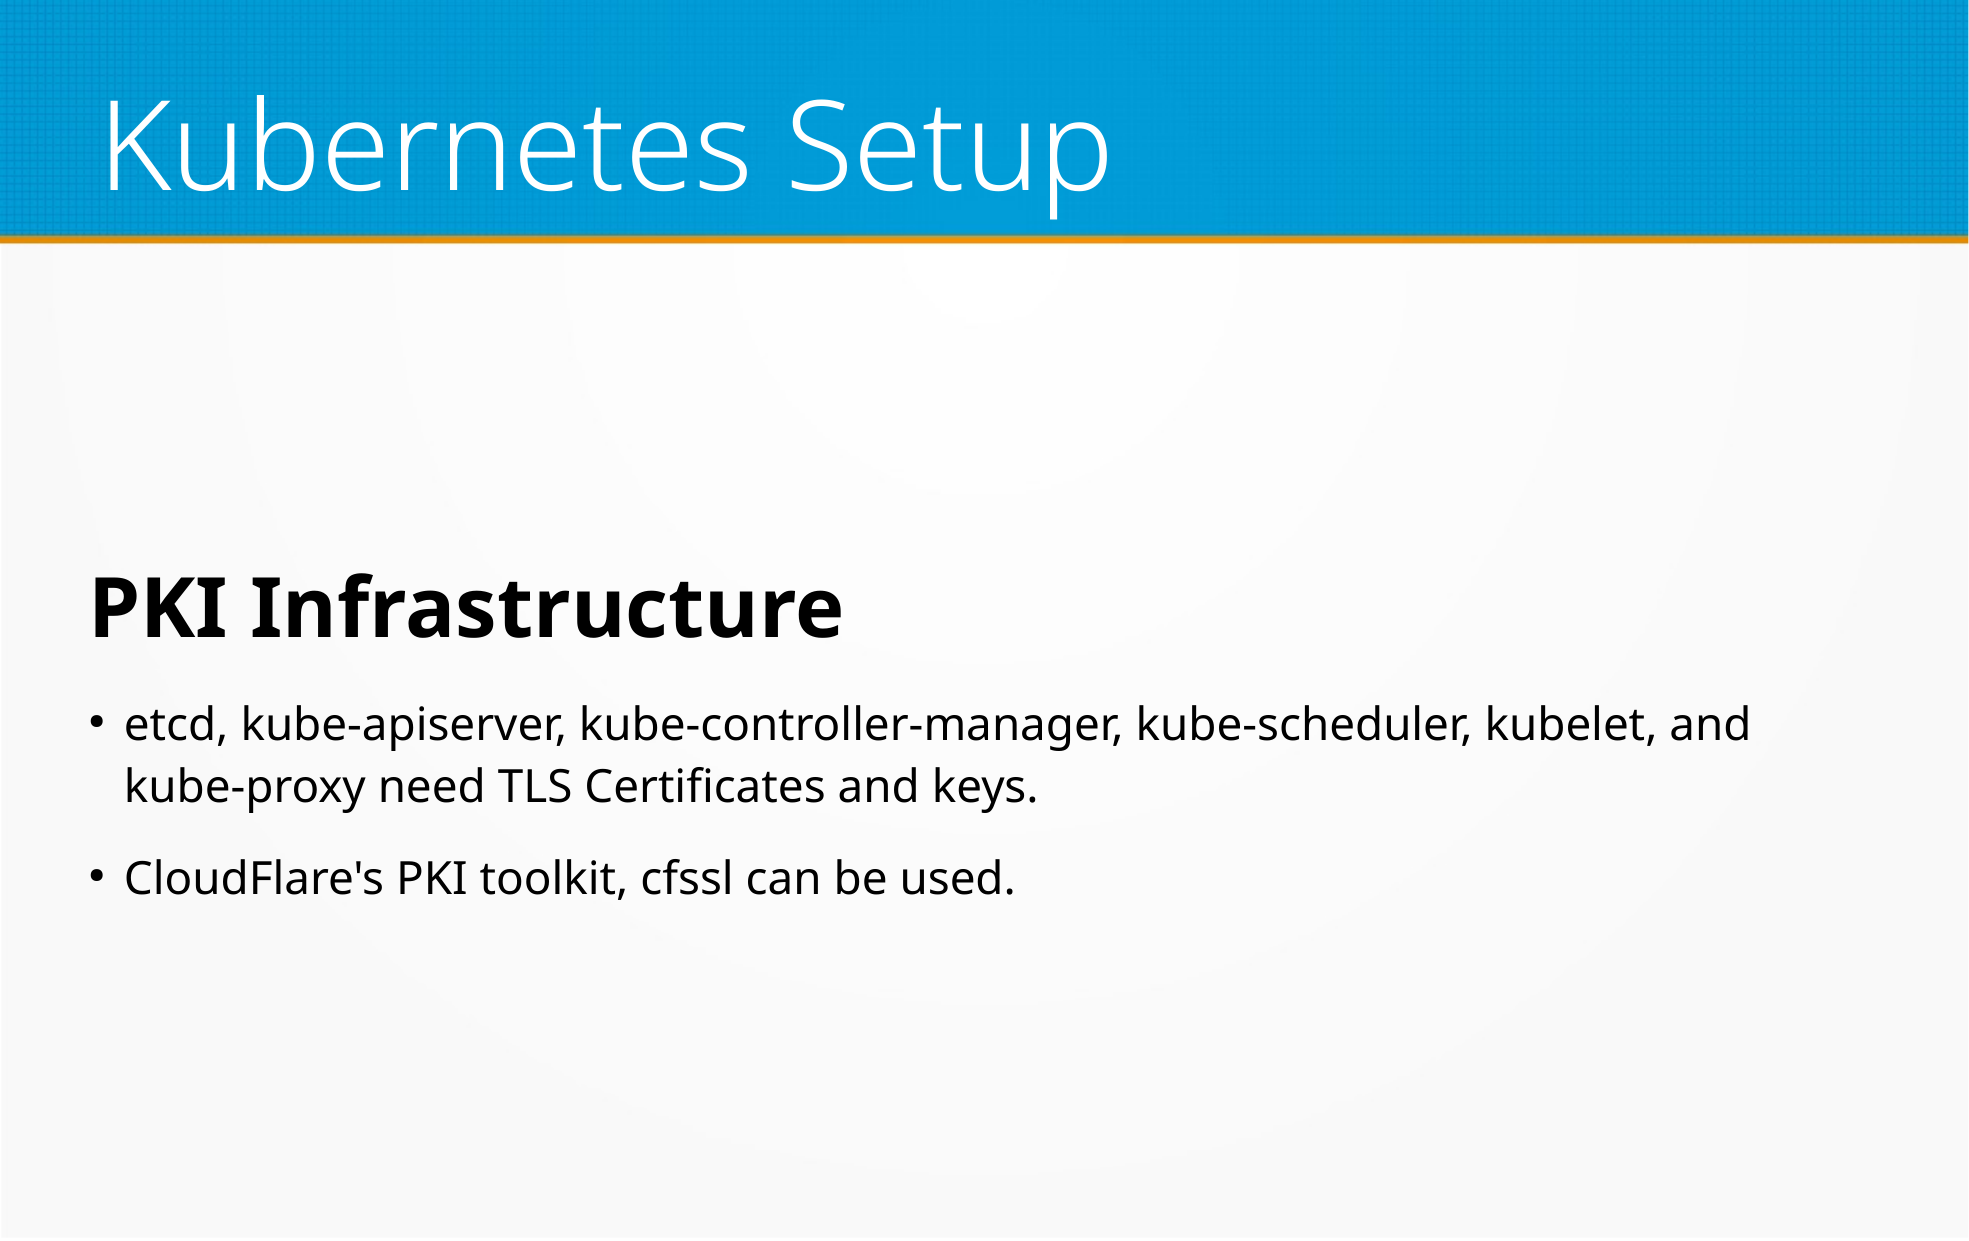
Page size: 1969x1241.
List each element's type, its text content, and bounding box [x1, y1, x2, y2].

picture [0, 233, 1969, 1241]
title Kubernetes Setup [98, 19, 1870, 227]
text_box PKI Infrastructure etcd, kube-apiserver, kube-controller-manager, kube-scheduler, kubelet, and kube-proxy need TLS Certificates and keys. CloudFlare's PKI toolkit, cfssl can be used. [82, 293, 1772, 1163]
